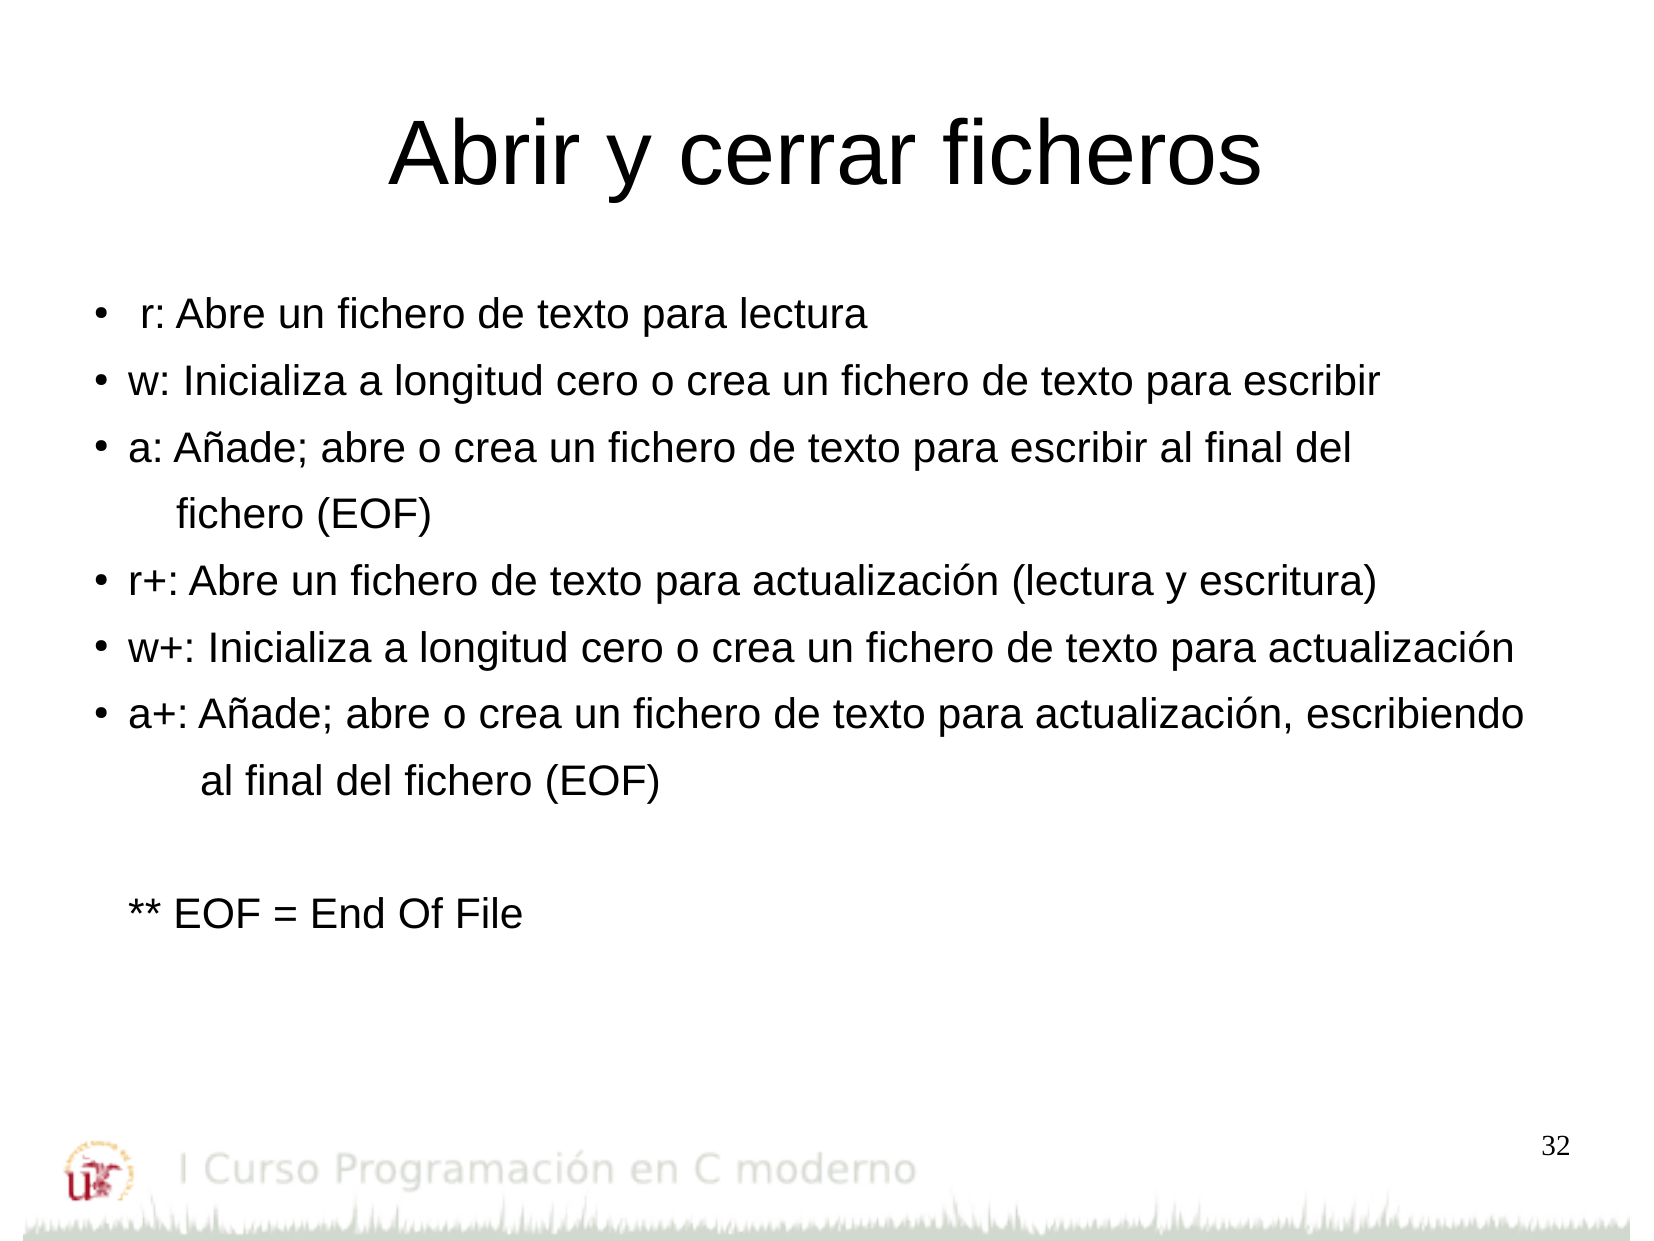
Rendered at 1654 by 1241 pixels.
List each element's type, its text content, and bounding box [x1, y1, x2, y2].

picture [23, 1136, 1630, 1241]
title Abrir y cerrar ficheros [82, 49, 1571, 257]
list r: Abre un fichero de texto para lectura w: Inicializa a longitud cero o crea un fichero de texto para escribir a: Añade; abre o crea un fichero de texto para escribir al final del fichero (EOF) r+: Abre un fichero de texto para actualización (lectura y escritura) w+: Inicializa a longitud cero o crea un fichero de texto para actualización a+: Añade; abre o crea un fichero de texto para actualización, escribiendo al final del fichero (EOF) ** EOF = End Of File [82, 290, 1538, 1010]
